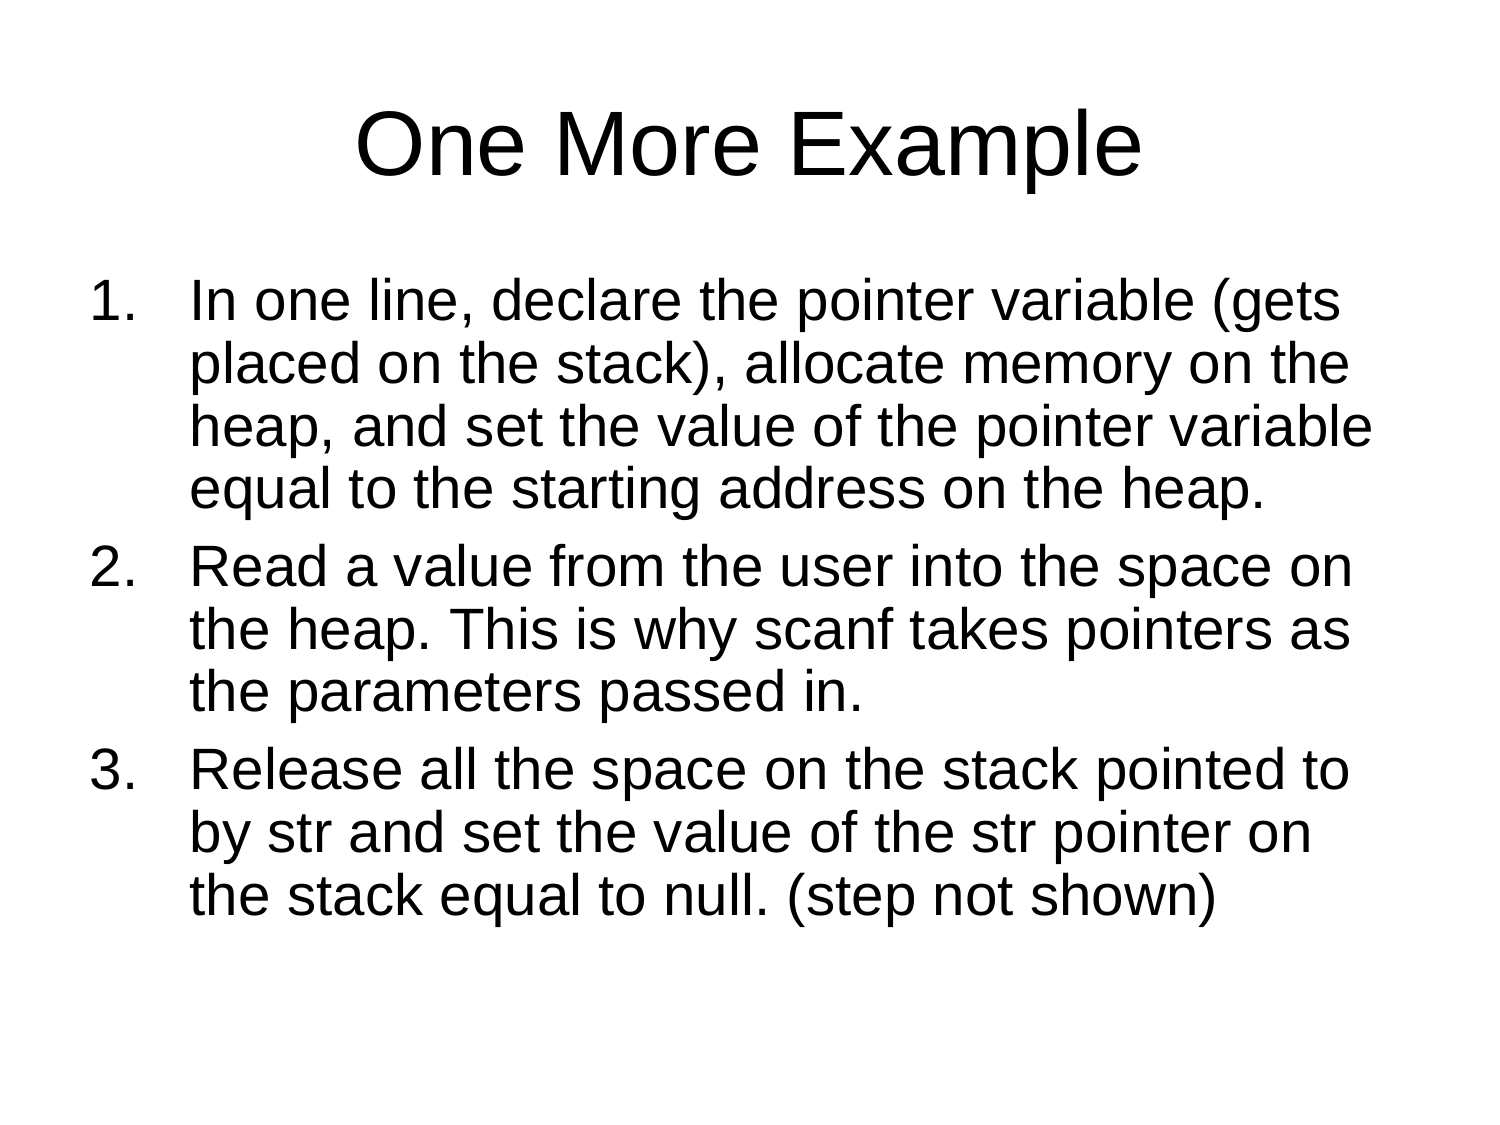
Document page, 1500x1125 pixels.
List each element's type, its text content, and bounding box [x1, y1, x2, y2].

title One More Example [75, 45, 1426, 233]
list In one line, declare the pointer variable (gets placed on the stack), allocate memory on the heap, and set the value of the pointer variable equal to the starting address on the heap. Read a value from the user into the space on the heap. This is why scanf takes pointers as the parameters passed in. Release all the space on the stack pointed to by str and set the value of the str pointer on the stack equal to null. (step not shown) [75, 262, 1426, 1005]
